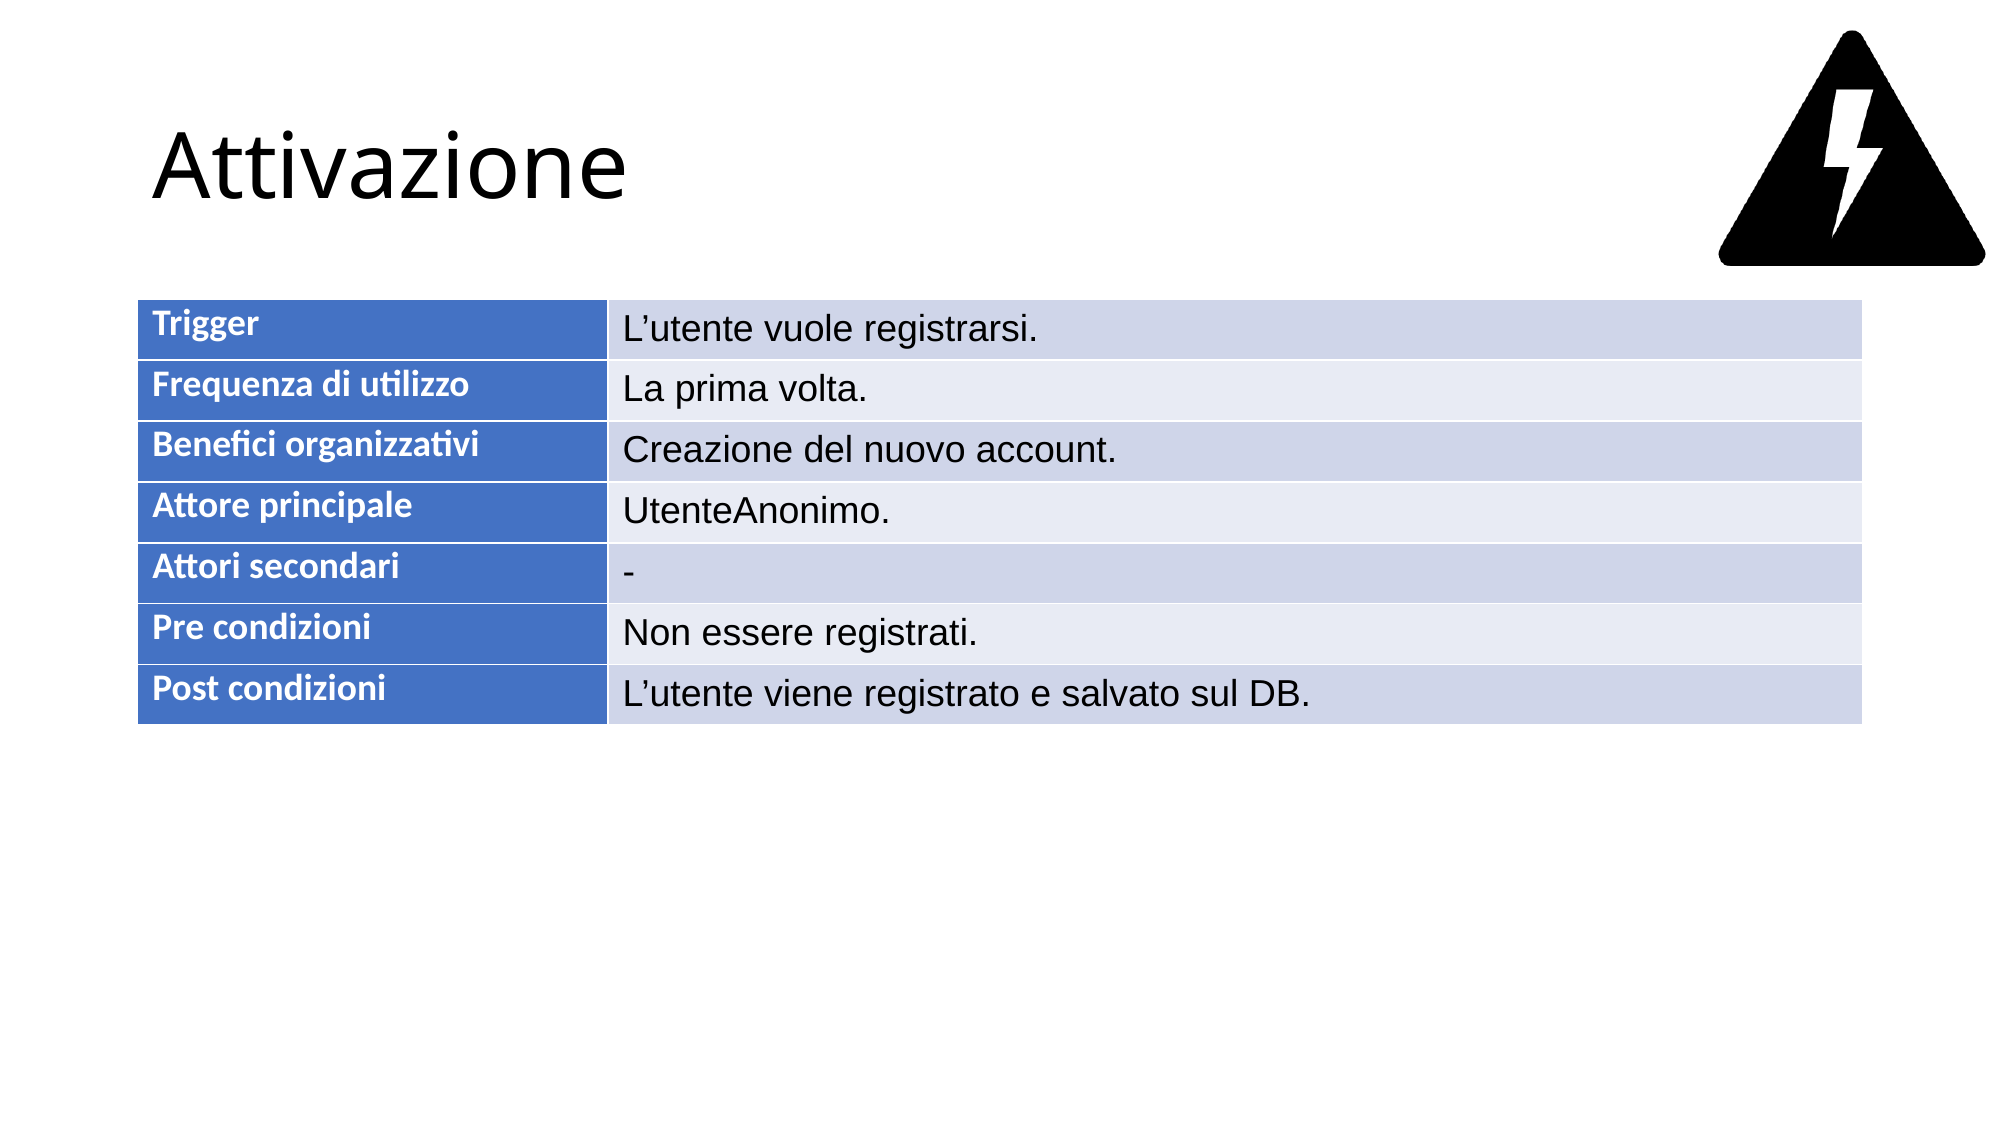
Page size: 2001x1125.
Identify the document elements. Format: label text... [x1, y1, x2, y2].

table_cell - [609, 544, 1862, 603]
table_cell Pre condizioni [138, 604, 607, 664]
table_cell L’utente viene registrato e salvato sul DB. [609, 665, 1862, 724]
table_header L’utente vuole registrarsi. [609, 300, 1862, 359]
table_cell Attore principale [138, 483, 607, 542]
table_cell Creazione del nuovo account. [609, 422, 1862, 481]
table_cell UtenteAnonimo. [609, 483, 1862, 542]
table_cell Post condizioni [138, 665, 607, 724]
table_cell La prima volta. [609, 361, 1862, 420]
picture [1703, 0, 2000, 297]
title Attivazione [137, 59, 1703, 278]
table_cell Benefici organizzativi [138, 422, 607, 481]
table_cell Non essere registrati. [609, 604, 1862, 664]
table_cell Attori secondari [138, 544, 607, 603]
table_cell Frequenza di utilizzo [138, 361, 607, 420]
table_header Trigger [138, 300, 607, 359]
